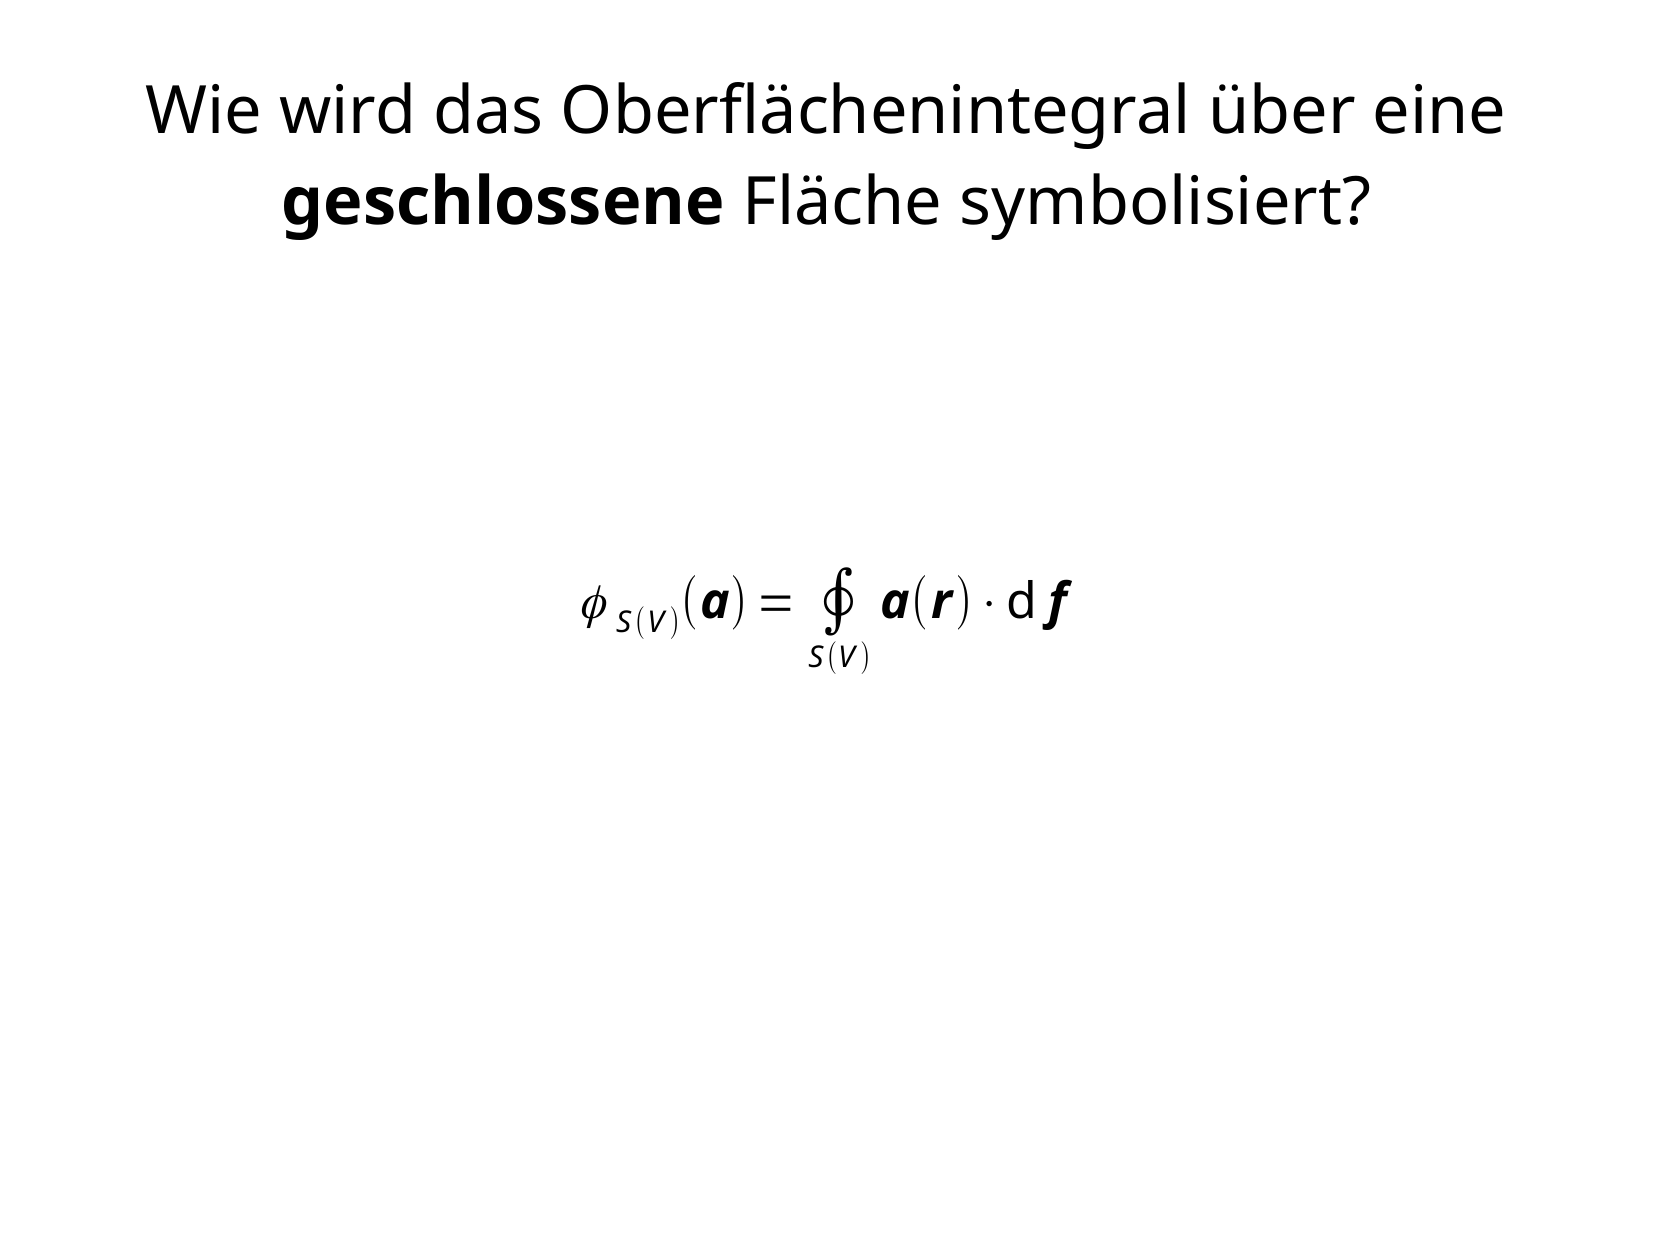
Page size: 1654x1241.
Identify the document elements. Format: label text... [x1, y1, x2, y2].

title Wie wird das Oberflächenintegral über eine geschlossene Fläche symbolisiert? [82, 49, 1571, 257]
chart [572, 564, 1082, 676]
